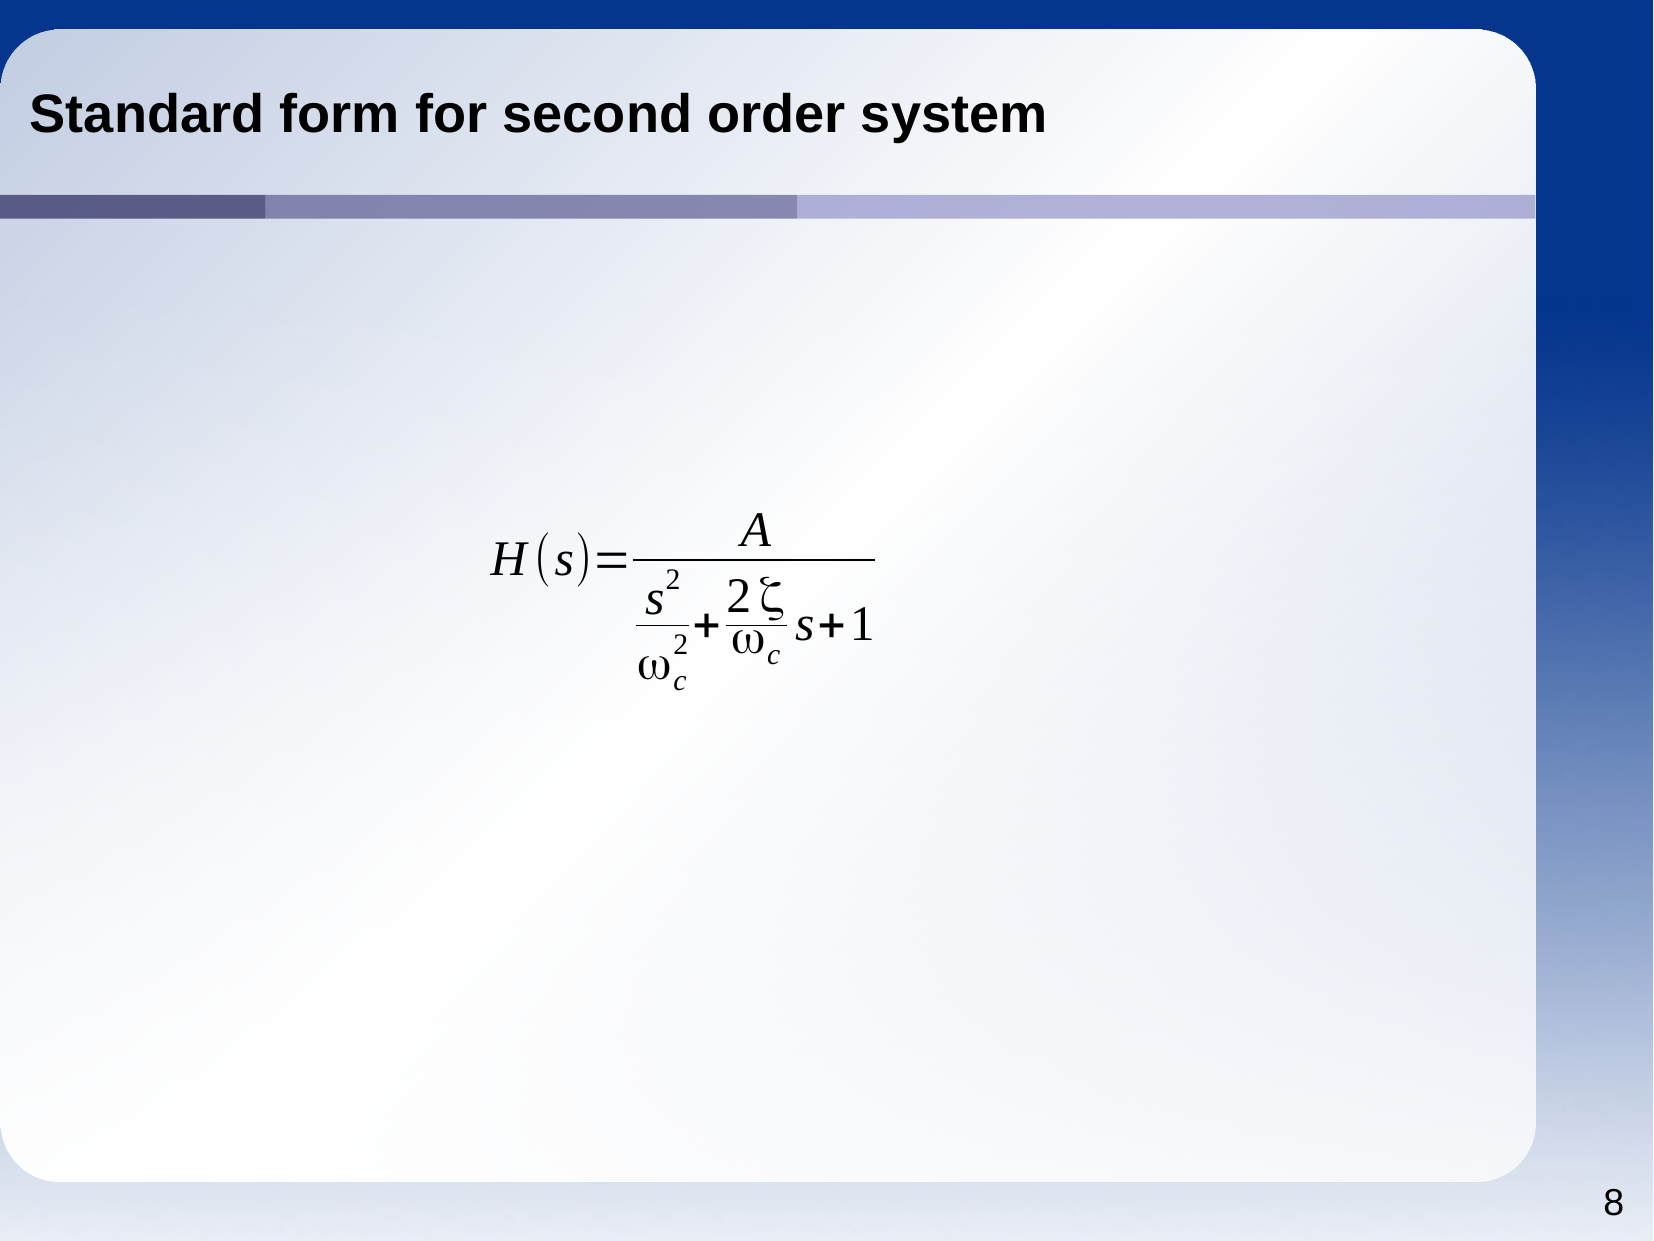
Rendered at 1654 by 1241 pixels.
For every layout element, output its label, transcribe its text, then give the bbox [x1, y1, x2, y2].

title Standard form for second order system [29, 49, 1506, 178]
picture [0, 0, 1654, 1241]
chart [481, 503, 883, 698]
